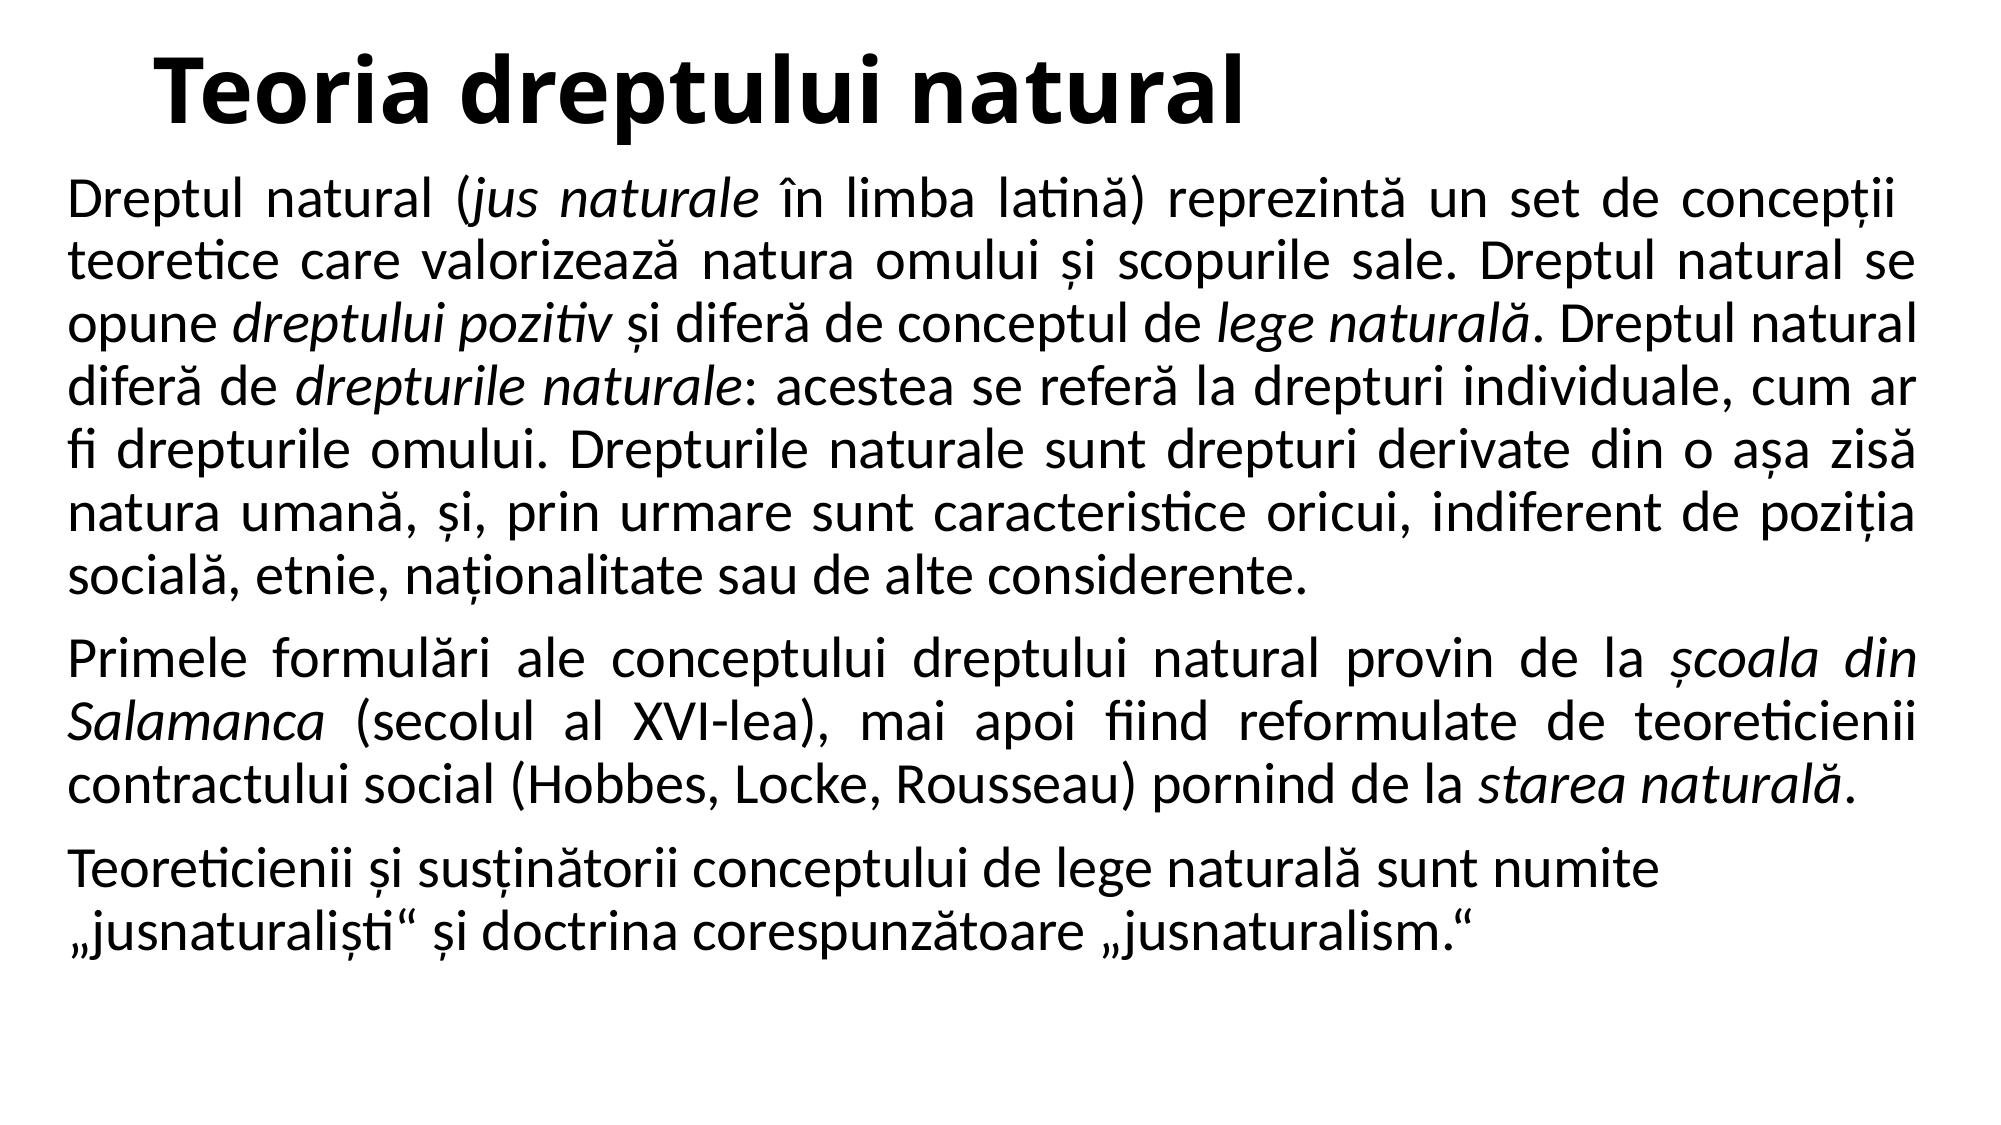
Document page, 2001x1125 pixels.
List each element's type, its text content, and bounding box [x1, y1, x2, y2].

title Teoria dreptului natural [137, 0, 1863, 159]
list Dreptul natural (jus naturale în limba latină) reprezintă un set de concepții teoretice care valorizează natura omului și scopurile sale. Dreptul natural se opune dreptului pozitiv și diferă de conceptul de lege naturală. Dreptul natural diferă de drepturile naturale: acestea se referă la drepturi individuale, cum ar fi drepturile omului. Drepturile naturale sunt drepturi derivate din o așa zisă natura umană, și, prin urmare sunt caracteristice oricui, indiferent de poziția socială, etnie, naționalitate sau de alte considerente. Primele formulări ale conceptului dreptului natural provin de la școala din Salamanca (secolul al XVI-lea), mai apoi fiind reformulate de teoreticienii contractului social (Hobbes, Locke, Rousseau) pornind de la starea naturală. Teoreticienii și susținătorii conceptului de lege naturală sunt numite „jusnaturaliști“ și doctrina corespunzătoare „jusnaturalism.“ [52, 159, 1934, 1014]
